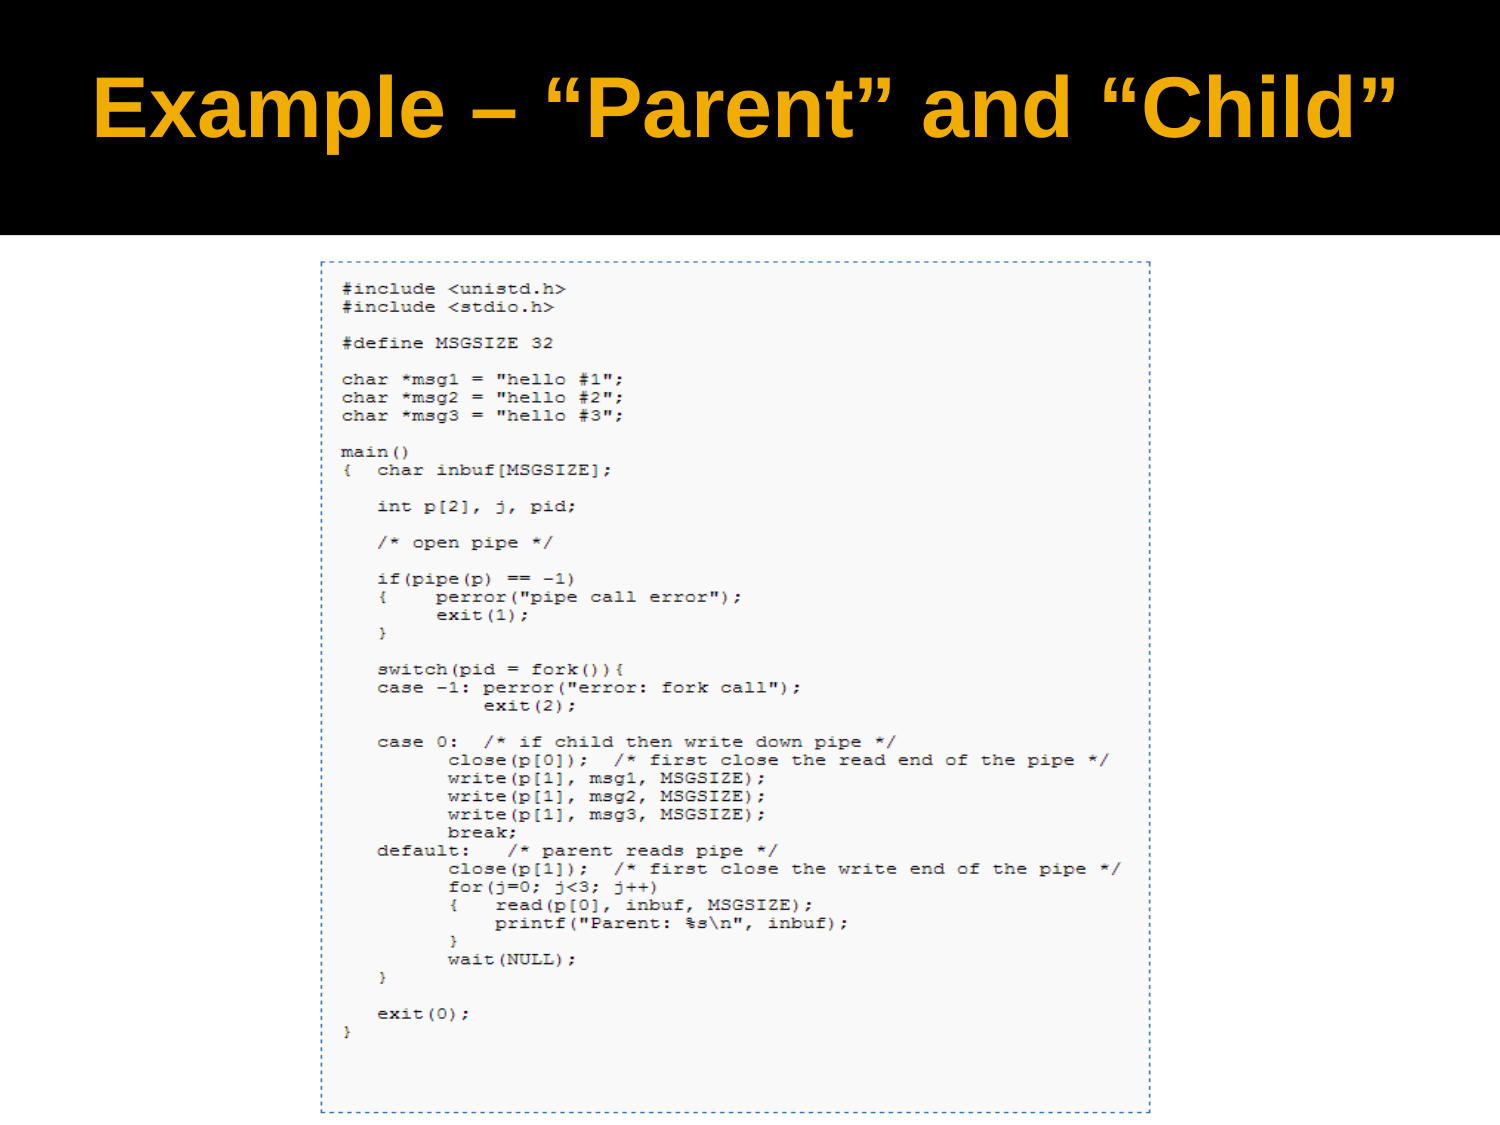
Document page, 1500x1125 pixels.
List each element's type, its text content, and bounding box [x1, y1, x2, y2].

title Example – “Parent” and “Child” [76, 0, 1427, 206]
picture [312, 255, 1164, 1125]
